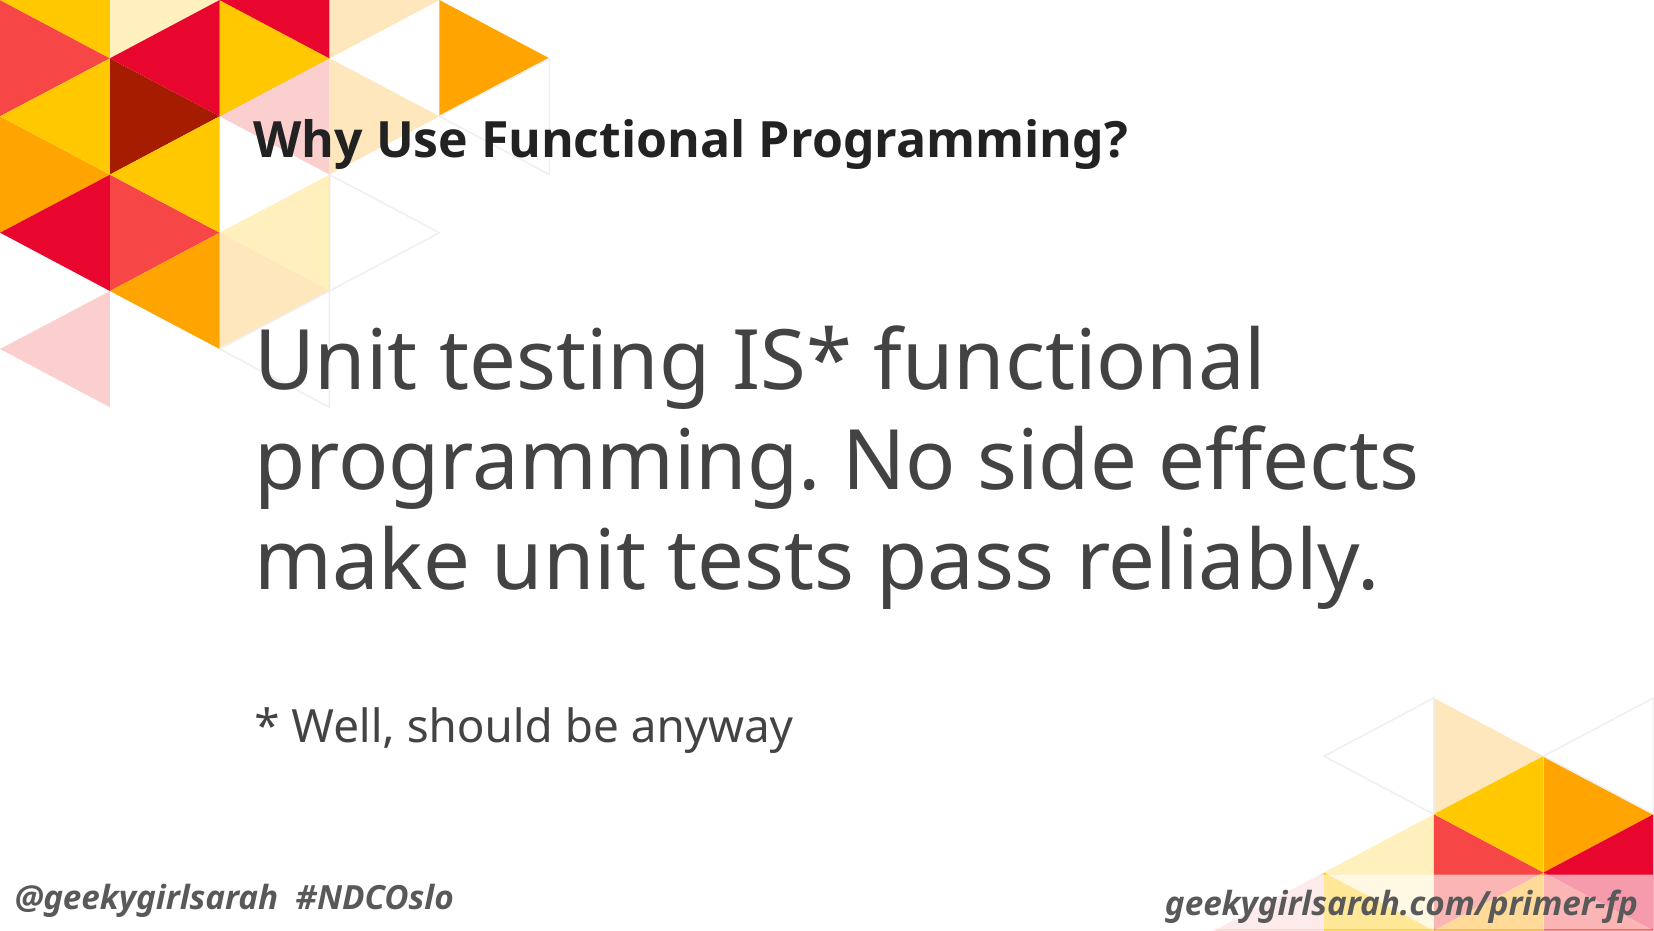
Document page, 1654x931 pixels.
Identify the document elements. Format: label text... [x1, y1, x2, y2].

list Unit testing IS* functional programming. No side effects make unit tests pass reliably. * Well, should be anyway [238, 291, 1565, 817]
title Why Use Functional Programming? [238, 61, 1406, 183]
